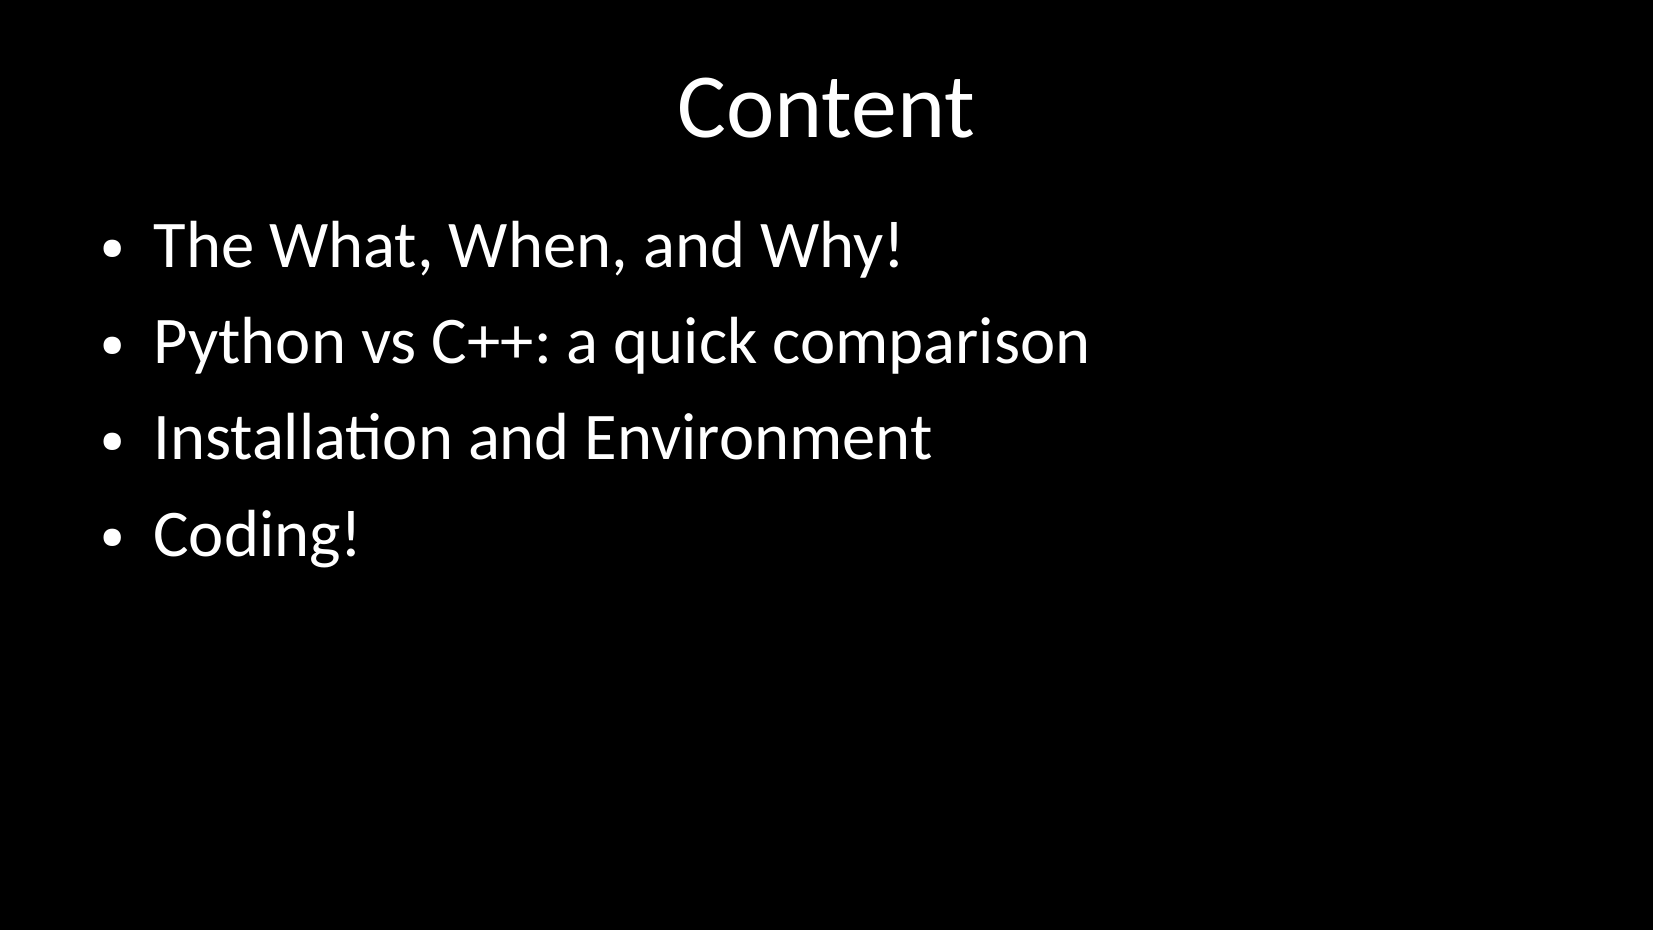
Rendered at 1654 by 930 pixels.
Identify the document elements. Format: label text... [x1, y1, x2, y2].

title Content [82, 37, 1571, 193]
list The What, When, and Why! Python vs C++: a quick comparison Installation and Environment Coding! [82, 217, 1571, 757]
